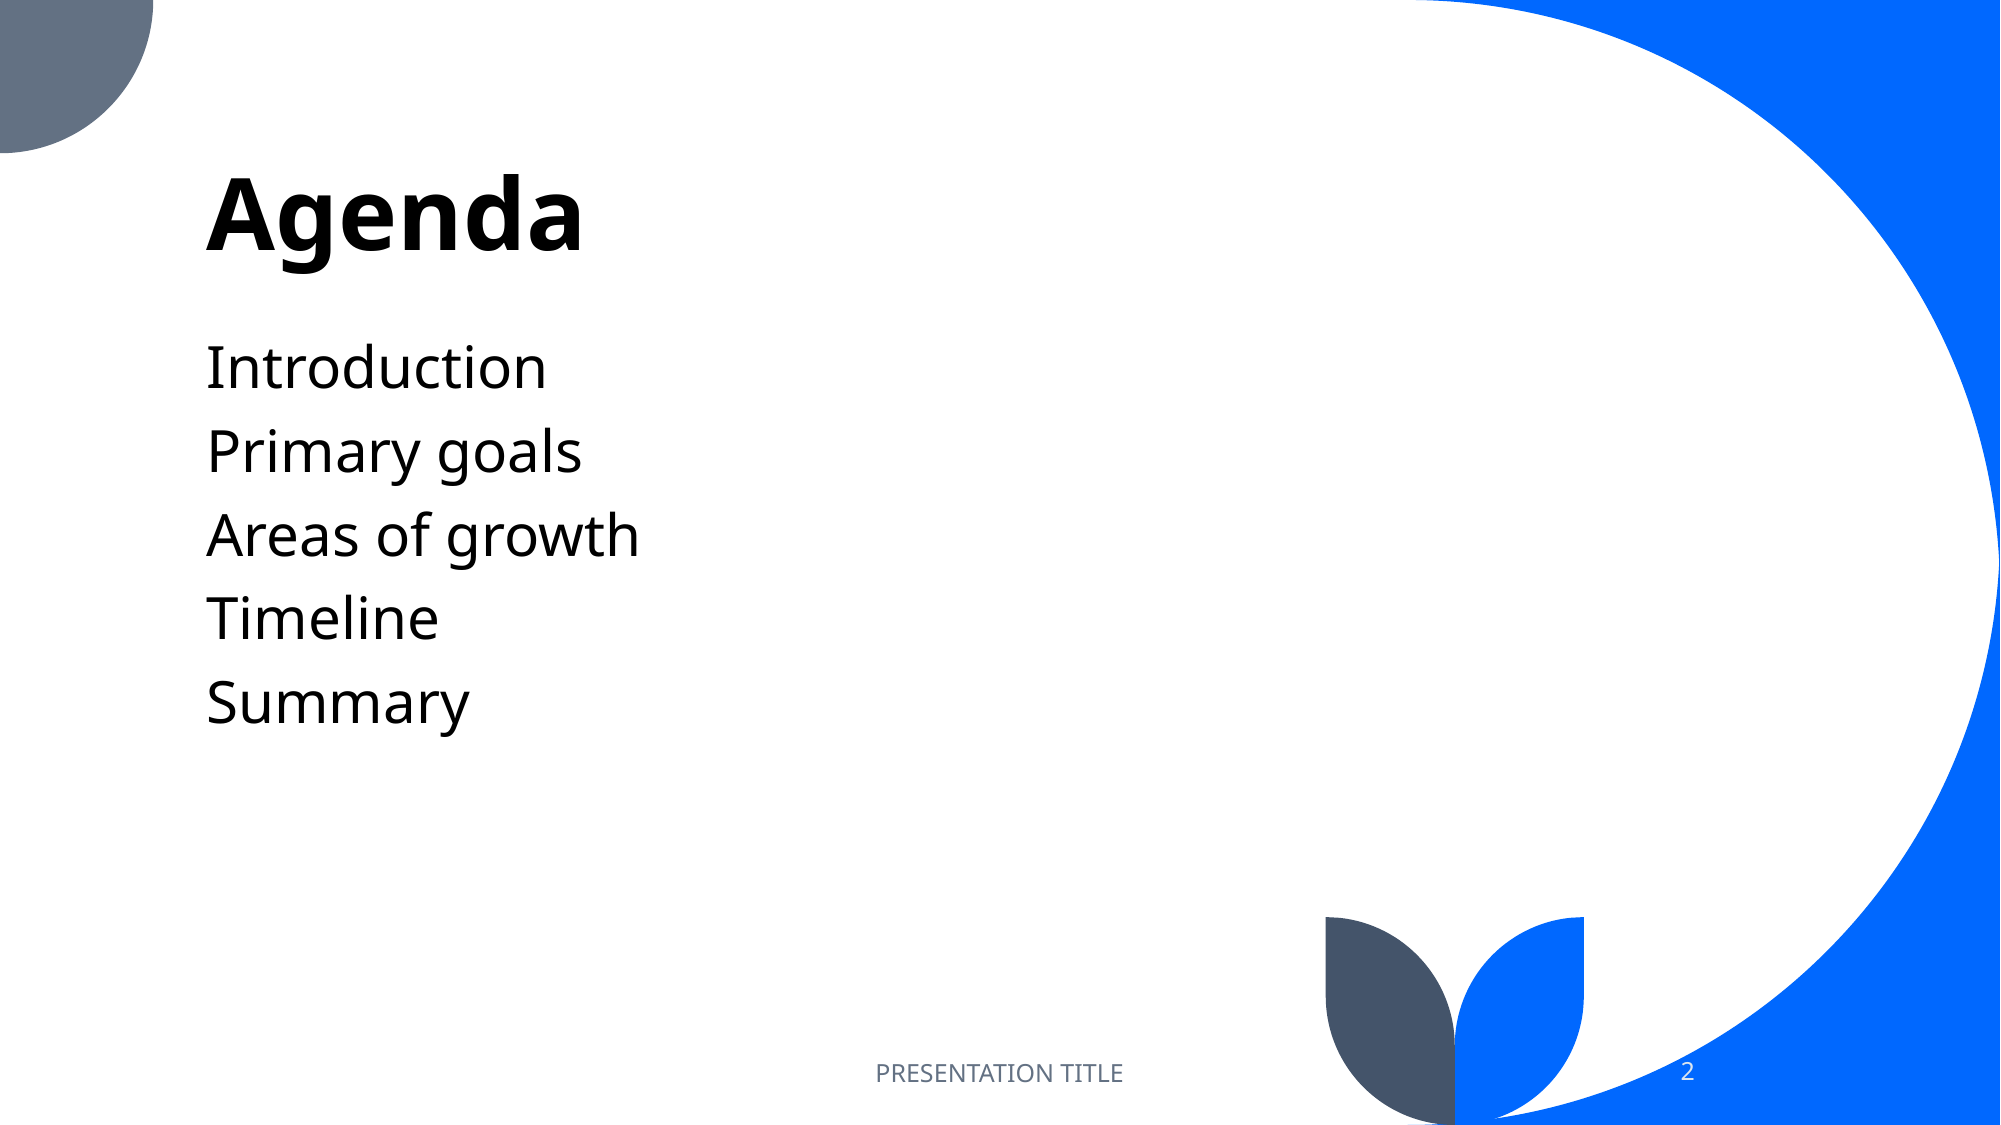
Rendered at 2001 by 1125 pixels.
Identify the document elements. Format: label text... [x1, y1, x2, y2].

list Introduction Primary goals Areas of growth Timeline Summary [191, 330, 1796, 884]
text_box PRESENTATION TITLE [662, 1042, 1338, 1103]
text_box 2 [1665, 1042, 1938, 1103]
title Agenda [191, 22, 1796, 280]
